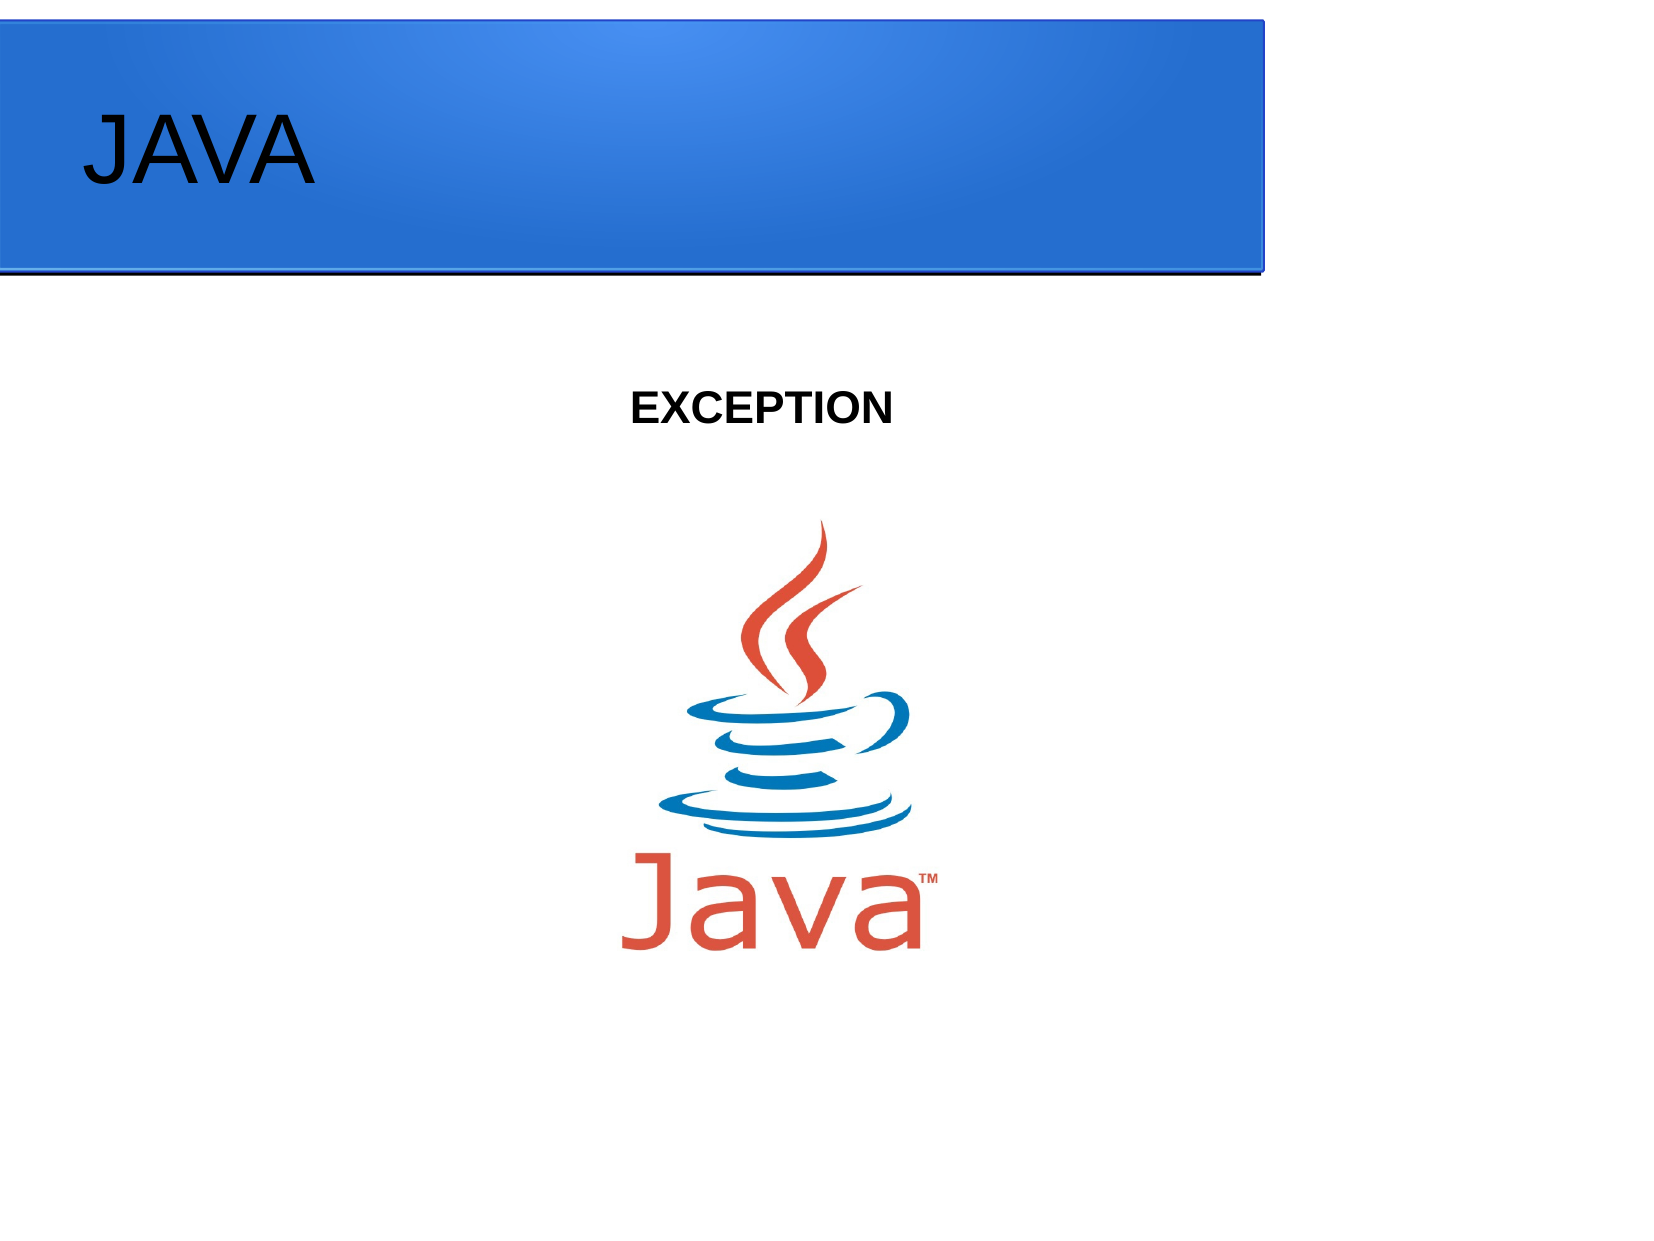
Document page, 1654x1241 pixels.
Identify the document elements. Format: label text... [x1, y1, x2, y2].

text_box EXCEPTION [615, 375, 1461, 681]
subtitle [0, 0, 1654, 961]
picture [375, 509, 1181, 961]
